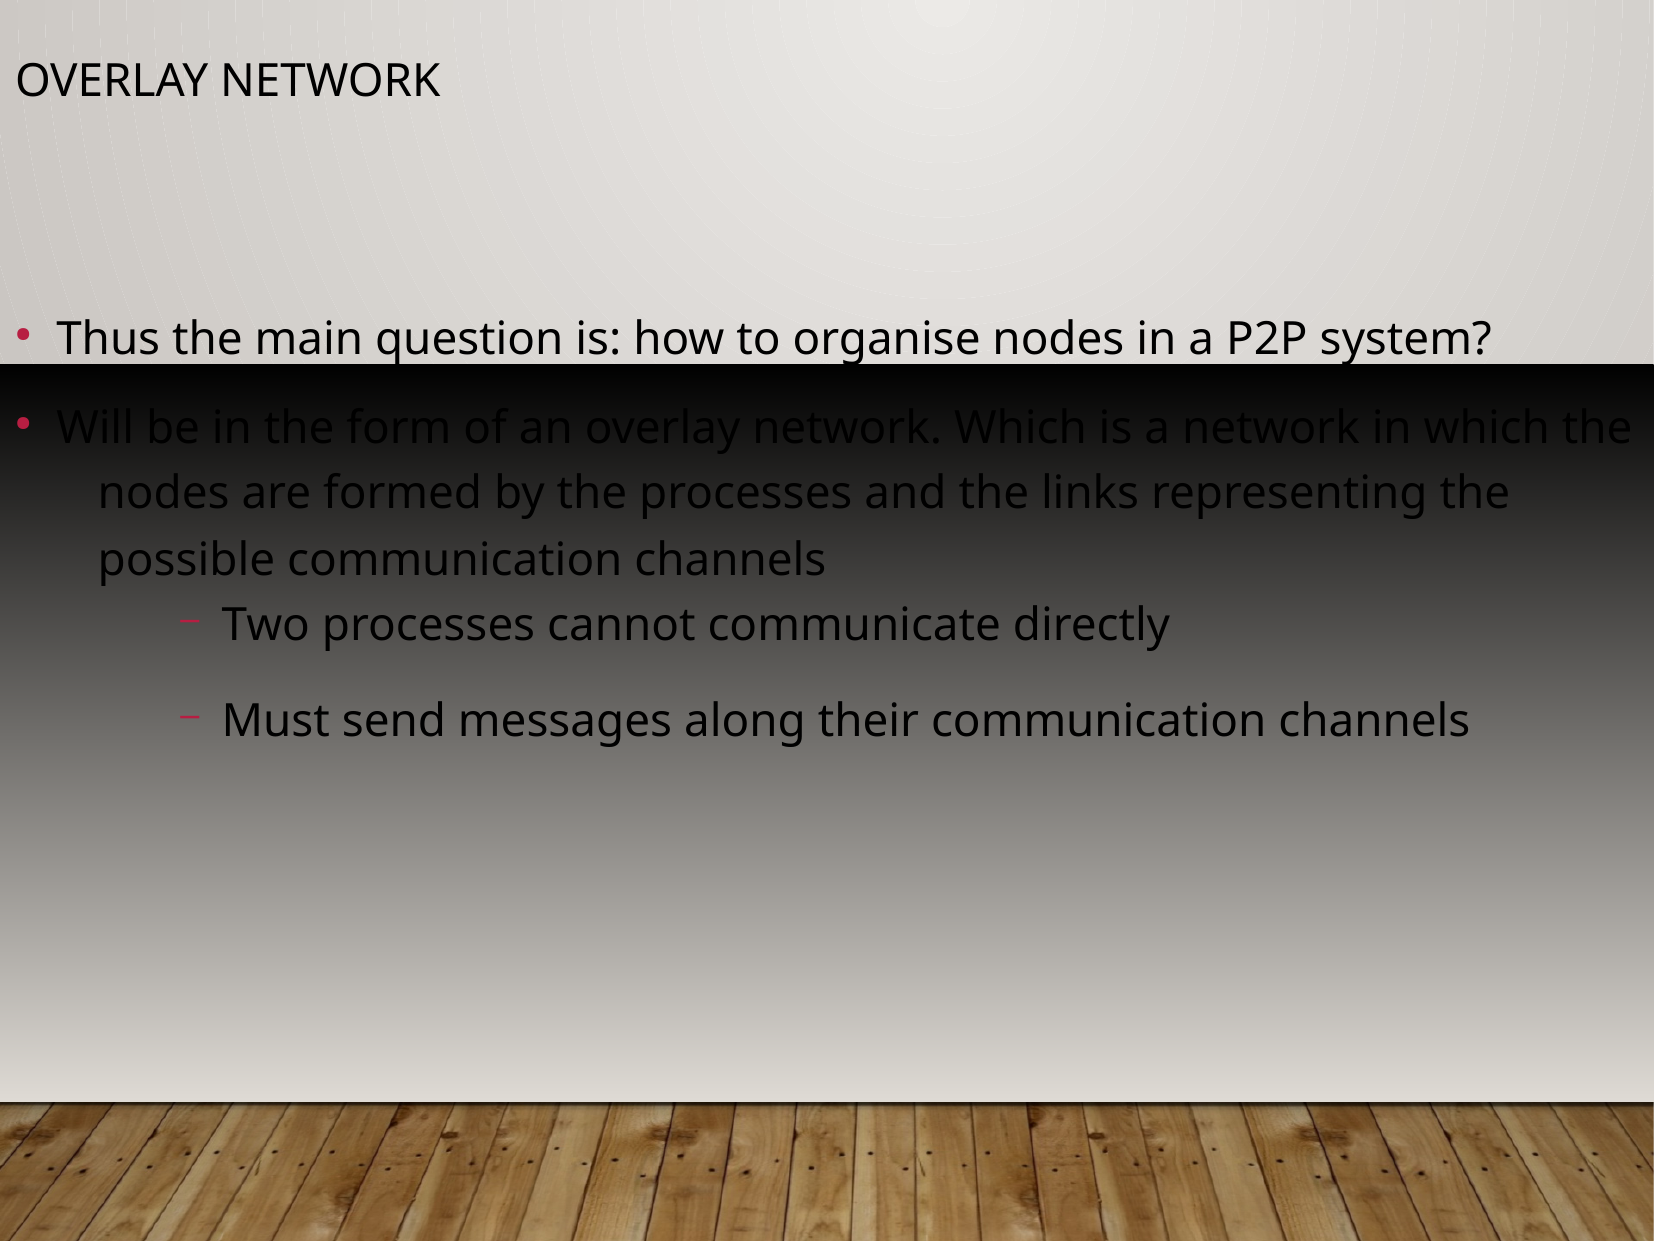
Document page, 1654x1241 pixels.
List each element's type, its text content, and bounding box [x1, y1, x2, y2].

list Thus the main question is: how to organise nodes in a P2P system? Will be in the form of an overlay network. Which is a network in which the nodes are formed by the processes and the links representing the possible communication channels Two processes cannot communicate directly Must send messages along their communication channels [0, 290, 1654, 1010]
title Overlay Network [0, 49, 1654, 257]
